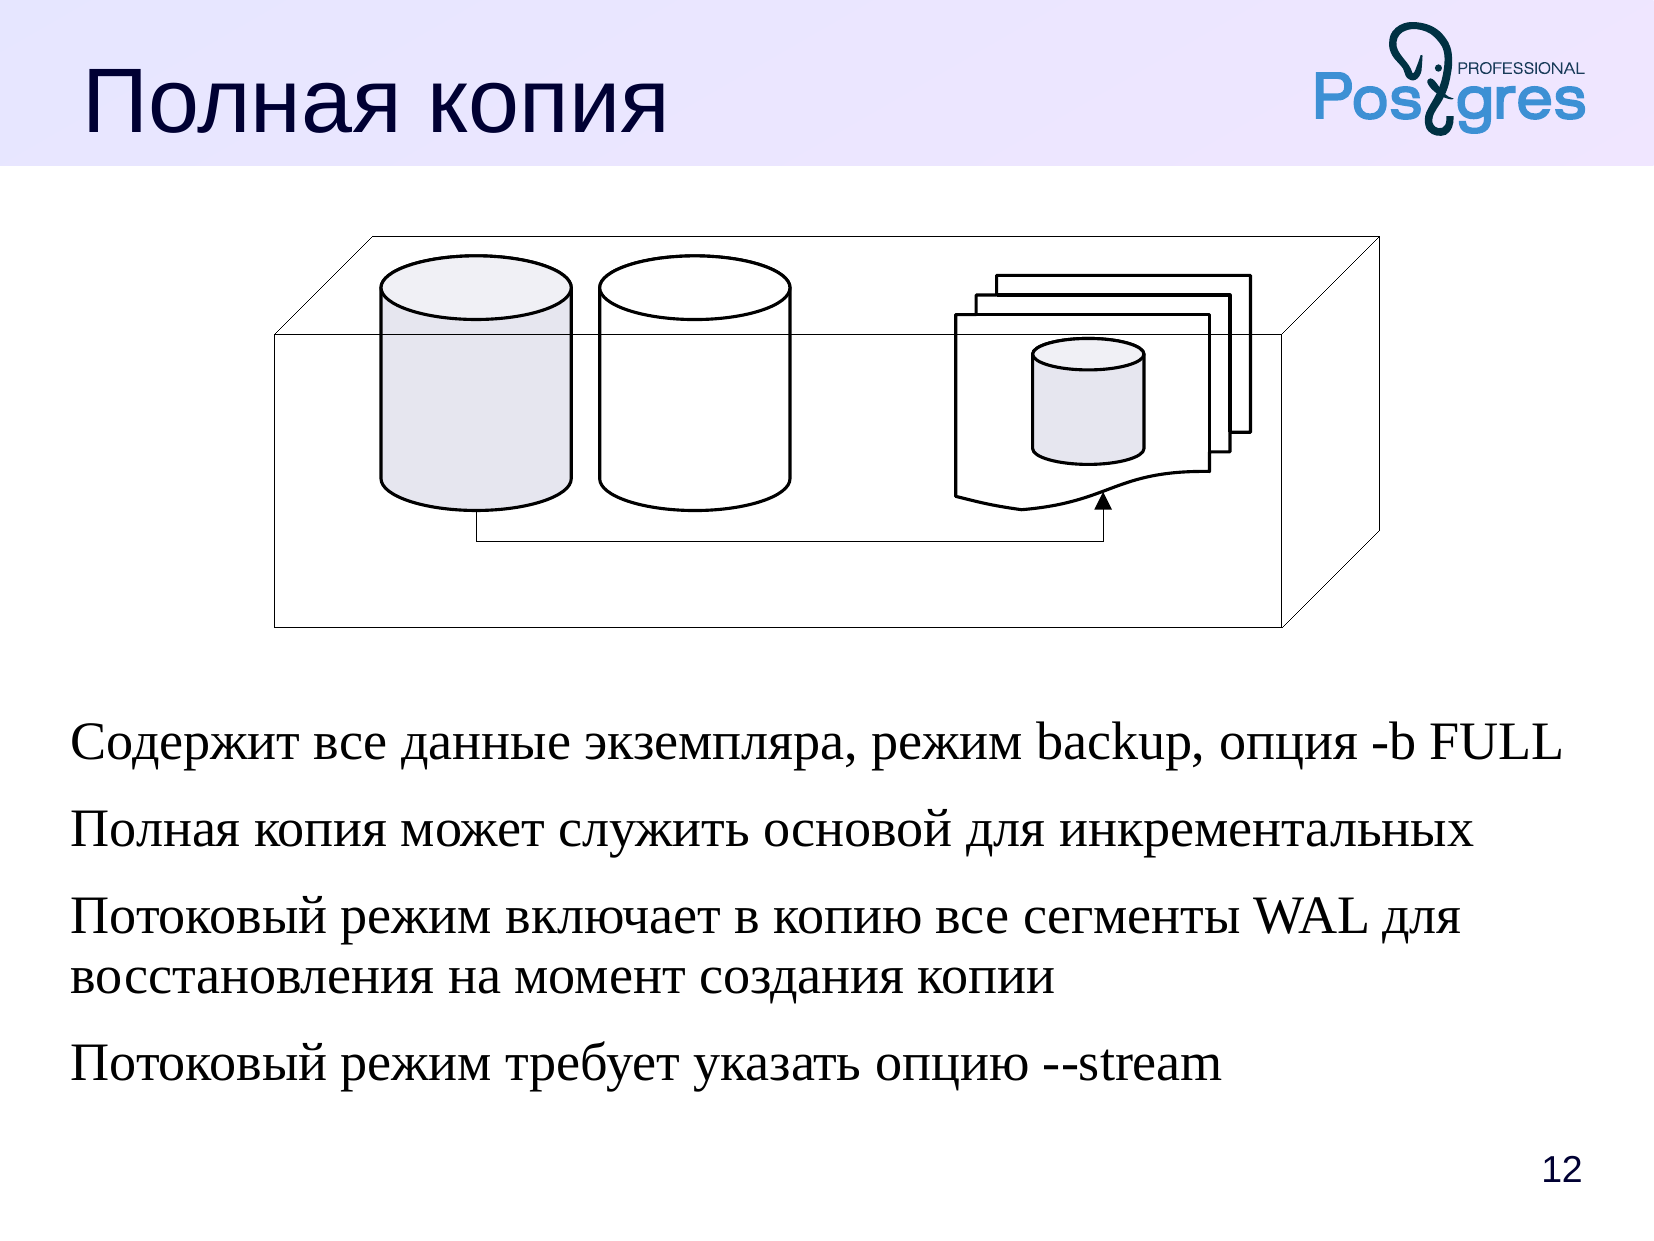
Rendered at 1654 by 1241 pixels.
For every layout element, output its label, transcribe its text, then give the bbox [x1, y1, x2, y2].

list Содержит все данные экземпляра, режим backup, опция -b FULL Полная копия может служить основой для инкрементальных Потоковый режим включает в копию все сегменты WAL для восстановления на момент создания копии Потоковый режим требует указать опцию --stream [70, 711, 1583, 1117]
text_box [274, 236, 1380, 628]
title Полная копия [82, 49, 1252, 153]
